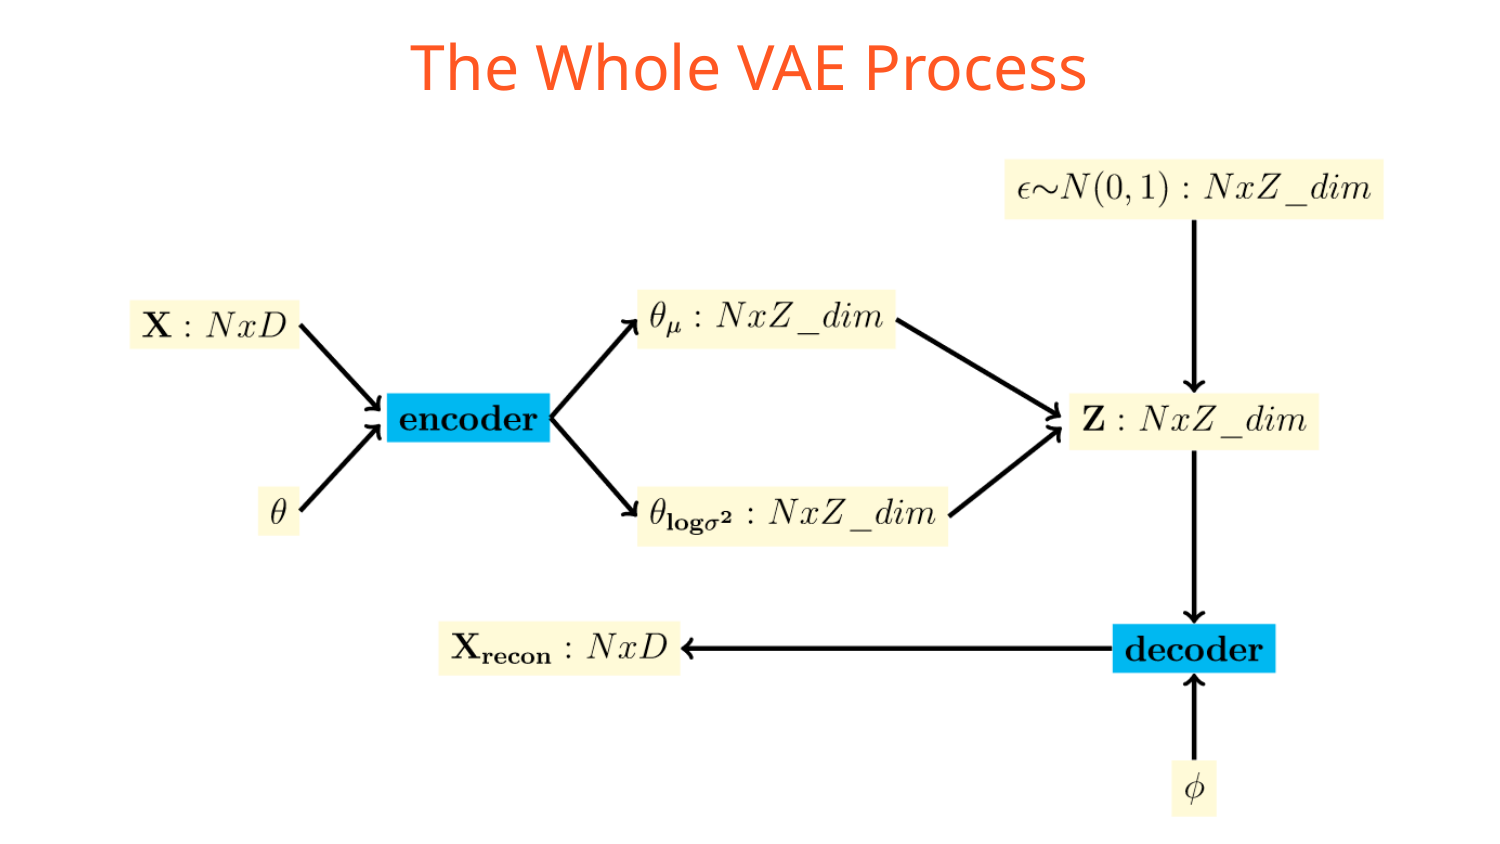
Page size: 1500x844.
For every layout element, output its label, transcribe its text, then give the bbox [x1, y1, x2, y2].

picture [111, 113, 1389, 819]
title The Whole VAE Process [119, 12, 1381, 102]
